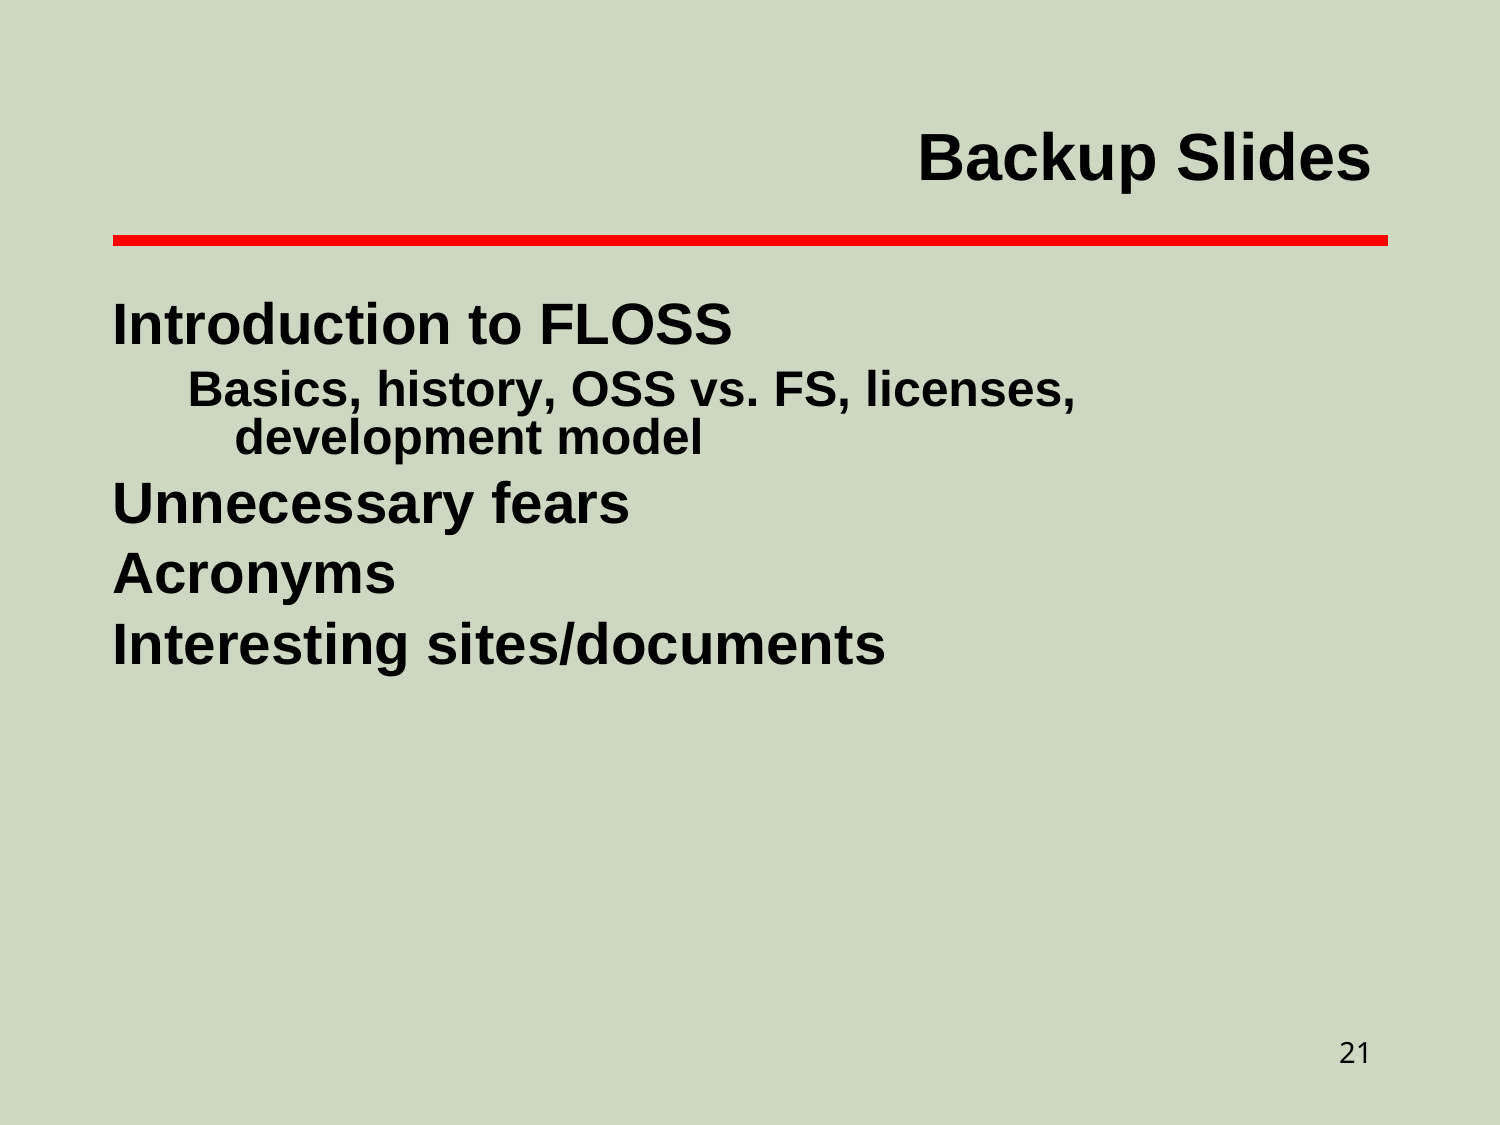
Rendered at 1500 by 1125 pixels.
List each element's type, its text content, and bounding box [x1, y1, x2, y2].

list Introduction to FLOSS Basics, history, OSS vs. FS, licenses, development model Unnecessary fears Acronyms Interesting sites/documents [112, 299, 1388, 1001]
title Backup Slides [337, 85, 1388, 224]
